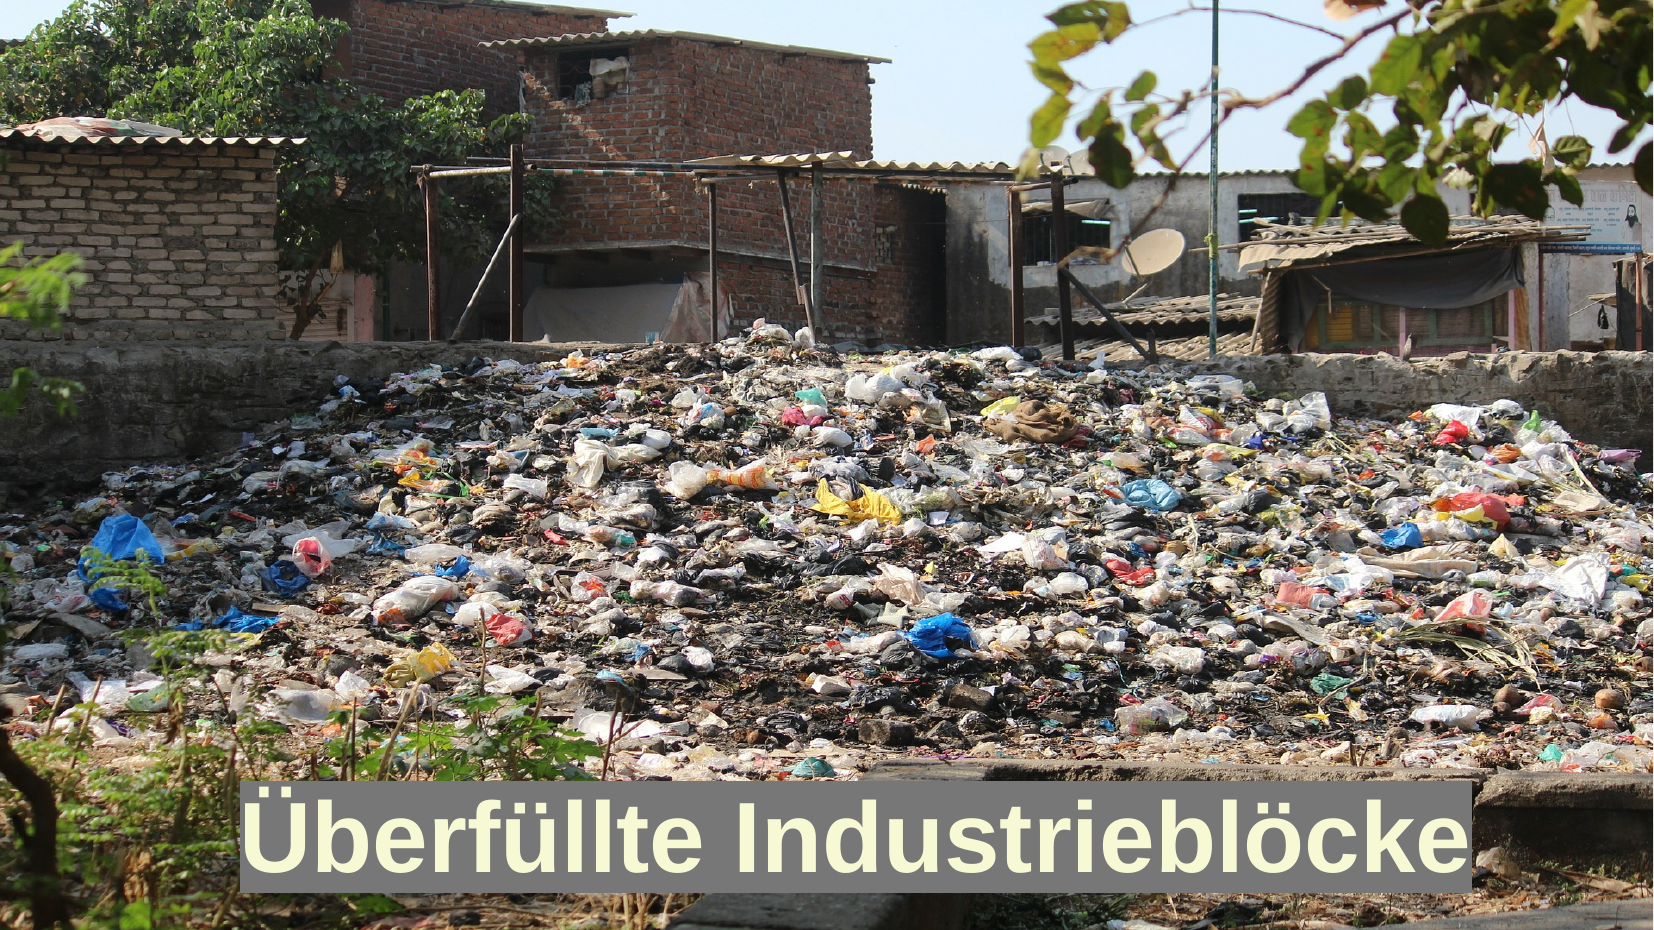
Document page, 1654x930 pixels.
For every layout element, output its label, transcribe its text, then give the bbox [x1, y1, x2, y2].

table_cell M 7,109 [1008, 866, 1031, 873]
table_cell M 7,109 [333, 866, 362, 873]
table_cell M 7,109 [253, 866, 296, 873]
table_cell M 7,109 [383, 866, 418, 873]
table_cell M 7,109 [1255, 866, 1292, 873]
table_cell M 7,109 [951, 866, 992, 873]
table_cell M 7,109 [660, 866, 695, 873]
table_cell M 7,109 [510, 866, 538, 873]
table_cell M 7,109 [1110, 866, 1145, 873]
table_cell M 7,109 [1315, 866, 1351, 873]
table_cell M 7,109 [893, 866, 921, 873]
table_cell M 7,109 [1177, 866, 1206, 873]
picture [0, 0, 1654, 930]
table_cell M 7,109 [832, 866, 860, 873]
table_cell M 7,109 [625, 866, 648, 873]
table_cell M 7,109 [1426, 866, 1461, 873]
